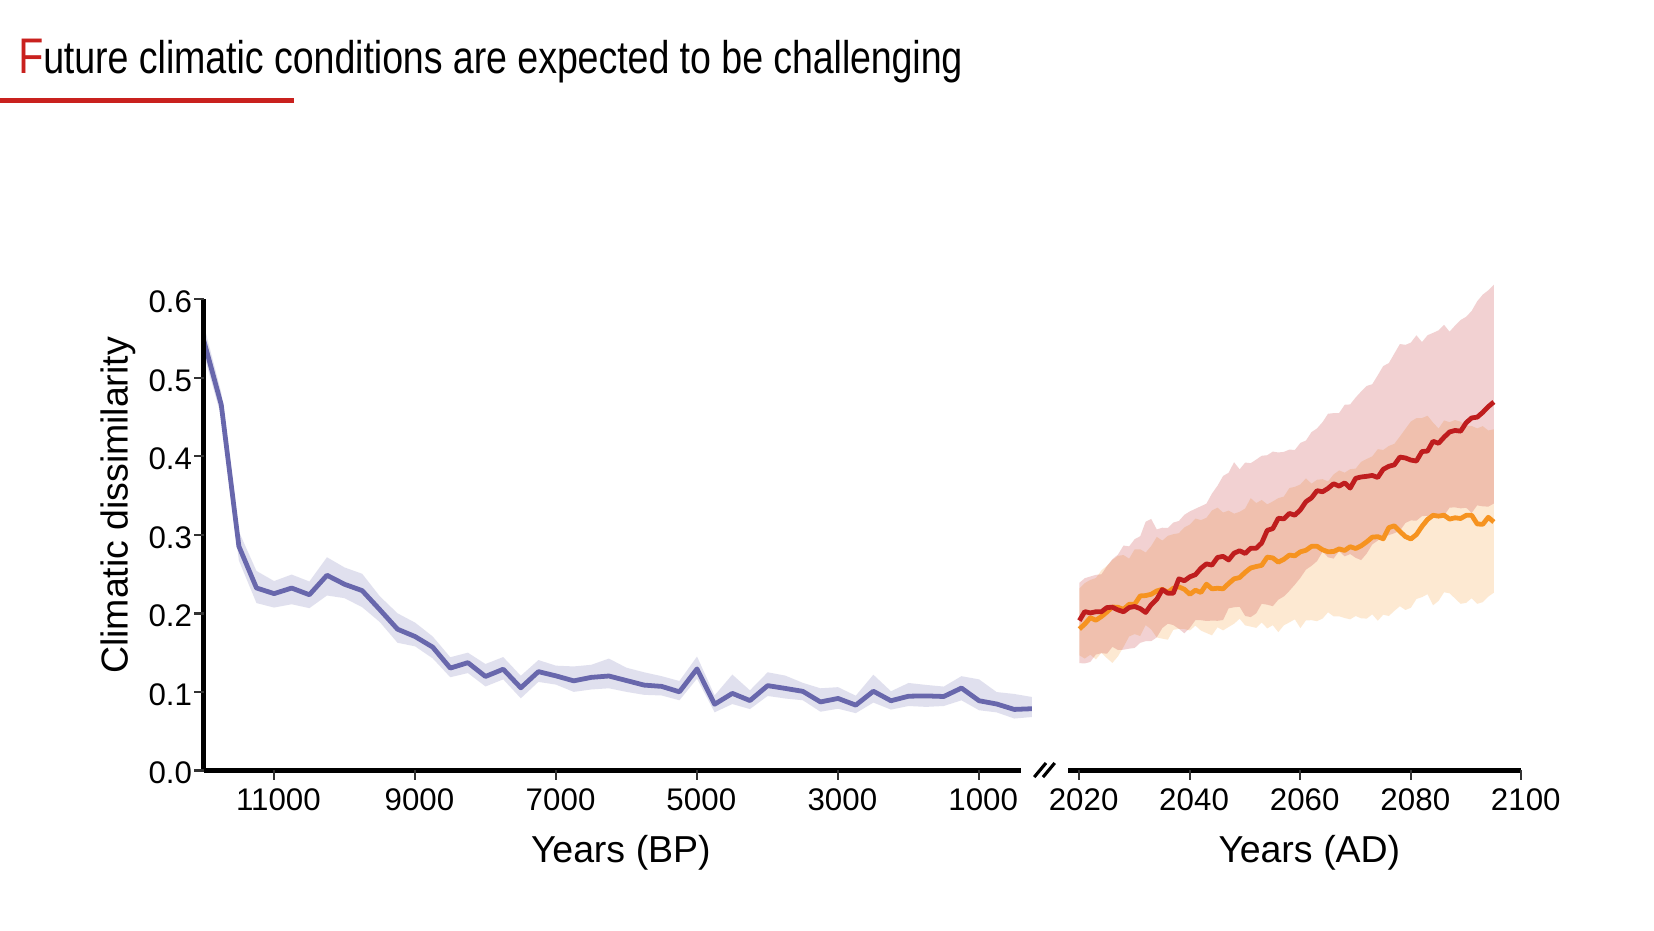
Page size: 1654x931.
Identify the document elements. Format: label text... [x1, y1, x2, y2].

text_box [1079, 284, 1494, 614]
text_box 0.2 [148, 598, 192, 634]
text_box 5000 [666, 782, 737, 818]
text_box [1079, 518, 1494, 664]
text_box 0.5 [148, 362, 192, 398]
text_box 1000 [948, 782, 1019, 818]
text_box 11000 [235, 782, 321, 818]
text_box Years (AD) [1218, 828, 1401, 871]
text_box 2080 [1380, 782, 1450, 818]
text_box [237, 551, 1032, 719]
text_box 0.0 [148, 755, 192, 791]
text_box [0, 147, 204, 678]
text_box [206, 362, 216, 398]
text_box 2060 [1269, 782, 1340, 818]
text_box 7000 [525, 782, 596, 818]
text_box 0.3 [148, 519, 192, 555]
text_box [206, 333, 222, 394]
text_box 0.4 [148, 441, 192, 477]
text_box 9000 [384, 782, 455, 818]
text_box 2020 [1048, 782, 1119, 818]
text_box Climatic dissimilarity [93, 336, 136, 674]
text_box [1180, 406, 1494, 590]
text_box Future climatic conditions are expected to be challenging [3, 0, 1653, 120]
text_box 2100 [1490, 782, 1561, 818]
text_box [1079, 615, 1088, 625]
text_box [241, 536, 1032, 706]
text_box 0.1 [148, 677, 192, 712]
text_box [1138, 596, 1155, 608]
text_box 0.6 [148, 284, 192, 320]
text_box 3000 [807, 782, 878, 818]
text_box Years (BP) [531, 828, 711, 871]
text_box 2040 [1159, 782, 1229, 818]
